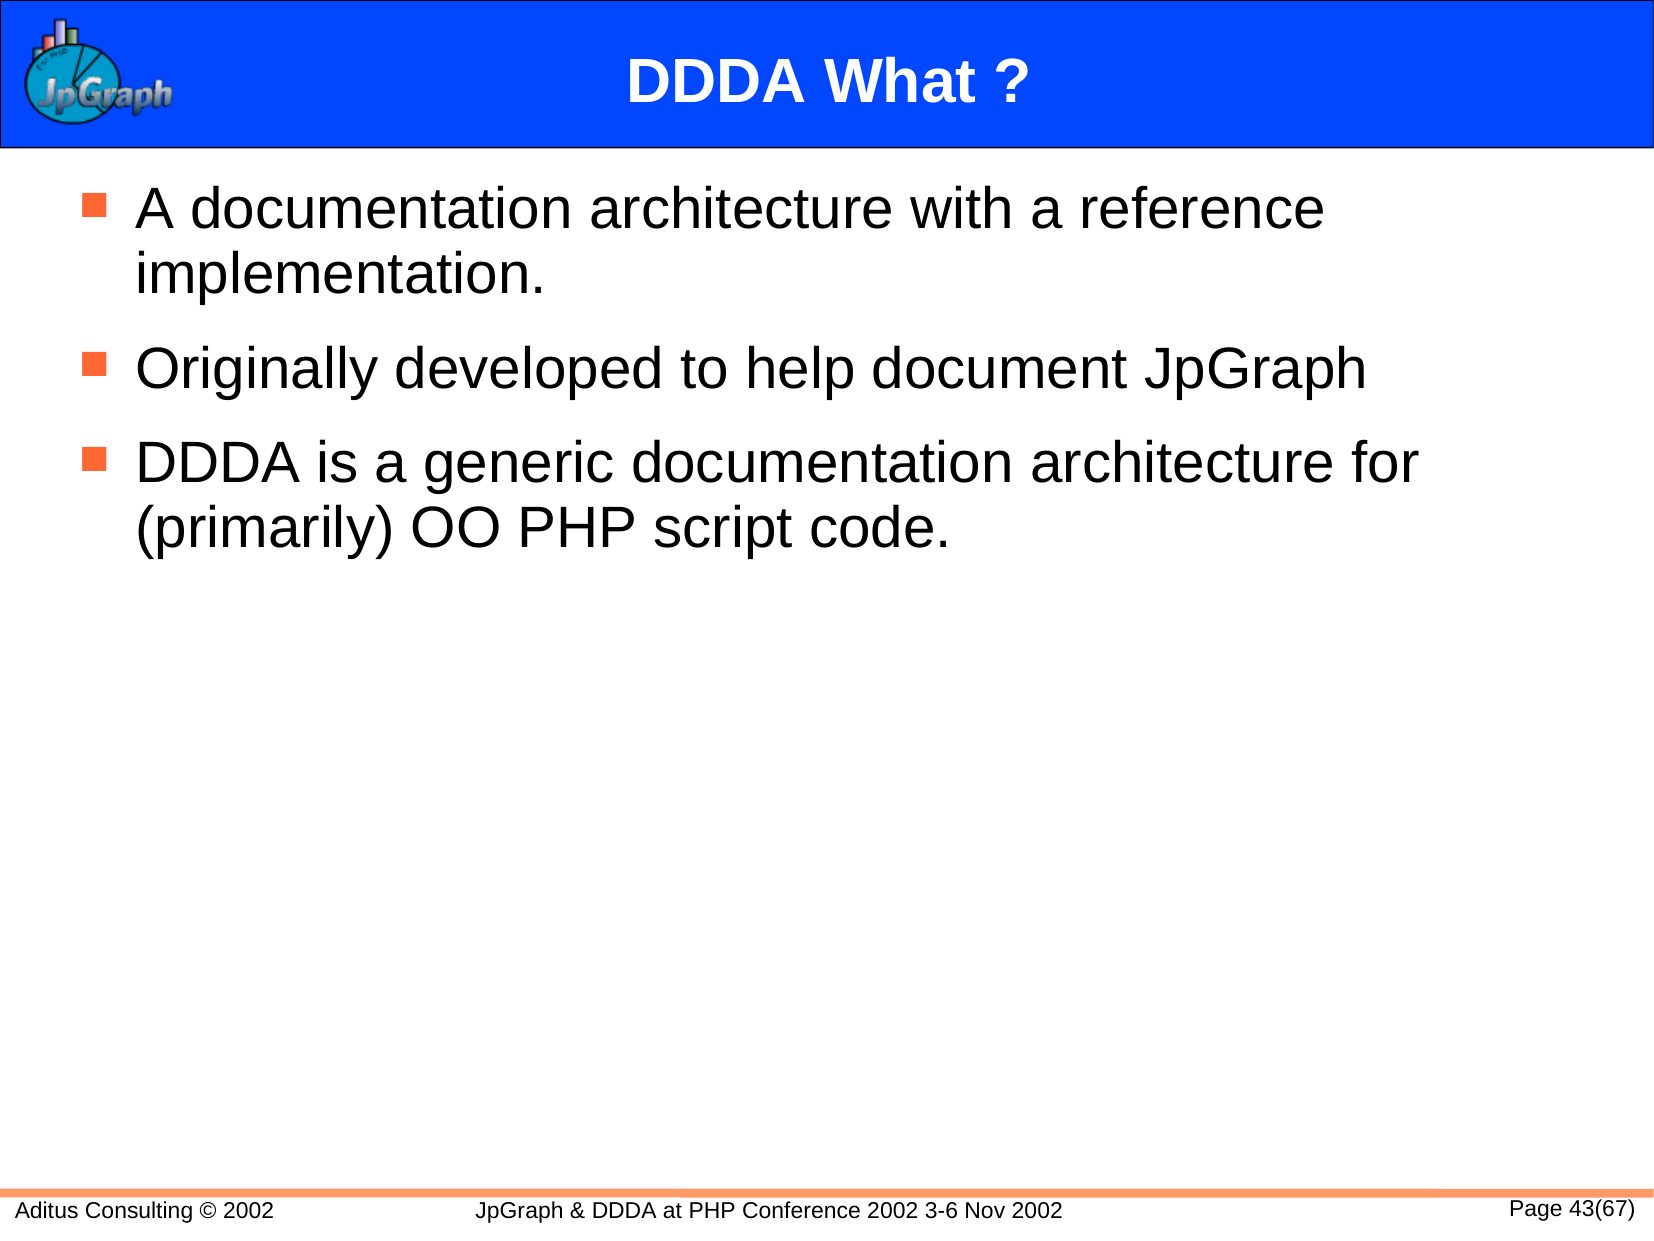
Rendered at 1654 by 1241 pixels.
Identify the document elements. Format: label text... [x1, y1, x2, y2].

picture [20, 17, 123, 128]
title DDDA What ? [123, 0, 1536, 163]
list A documentation architecture with a reference implementation. Originally developed to help document JpGraph DDDA is a generic documentation architecture for (primarily) OO PHP script code. [64, 177, 1580, 1137]
